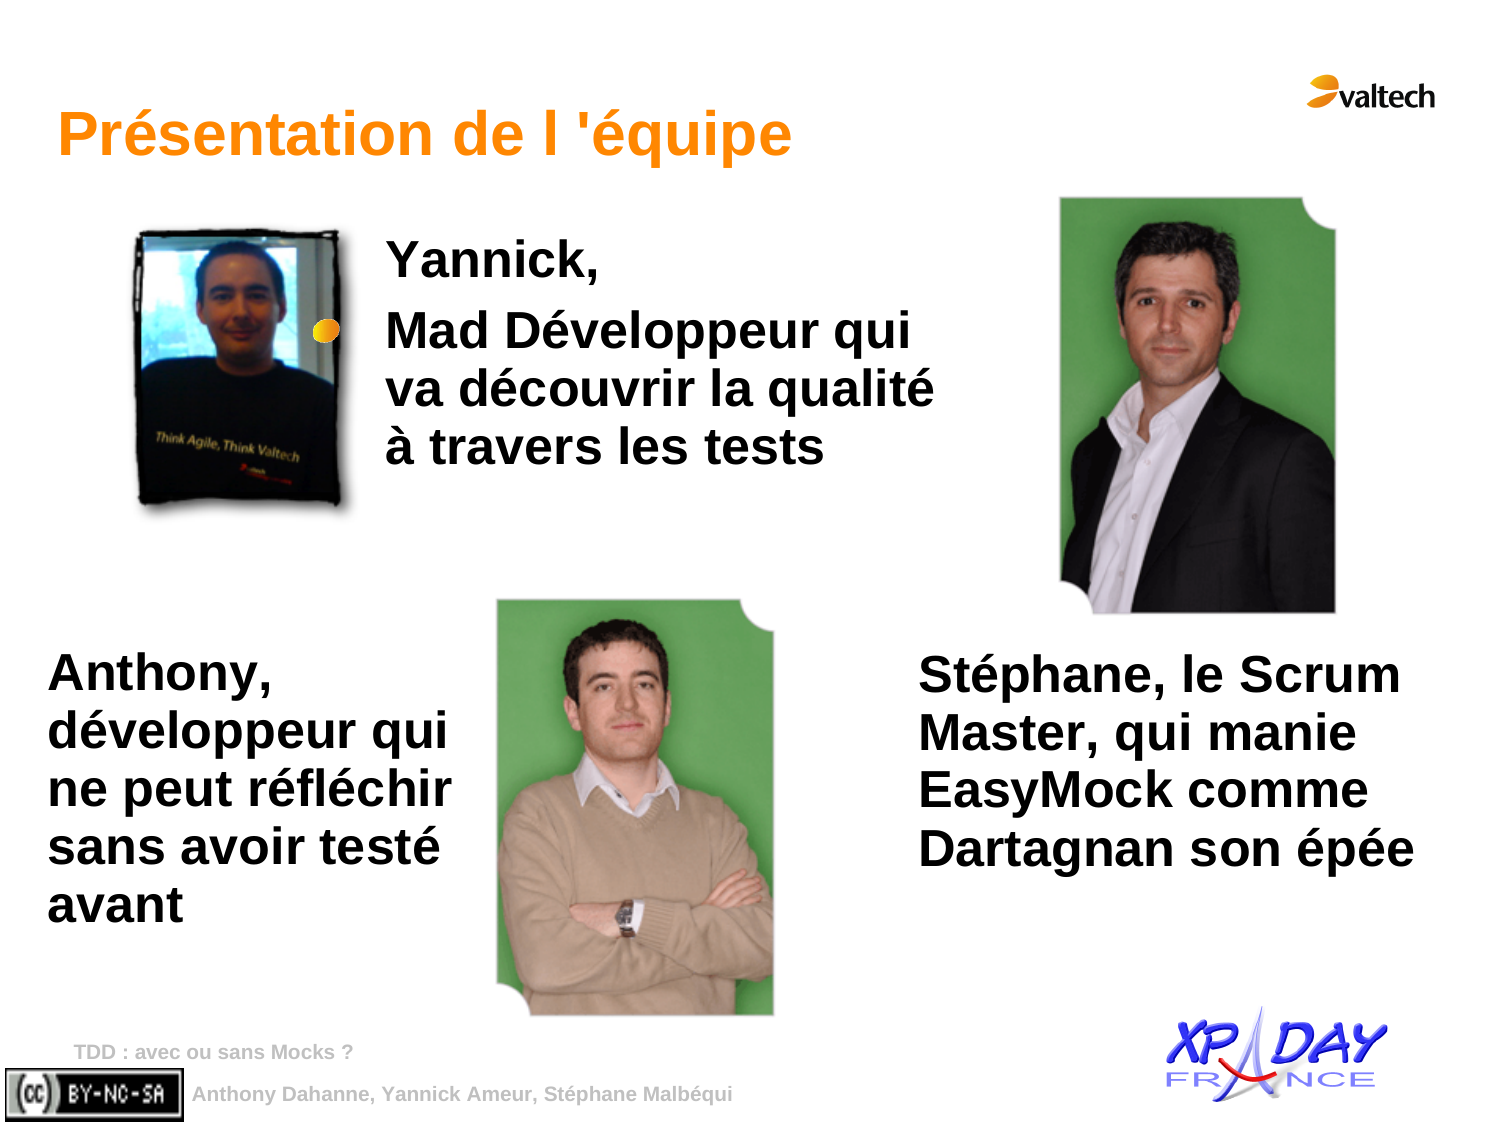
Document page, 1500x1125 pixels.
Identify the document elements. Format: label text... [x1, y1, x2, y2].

title Présentation de l 'équipe [56, 49, 1293, 219]
picture [118, 215, 372, 532]
picture [1163, 1003, 1388, 1102]
list Stéphane, le Scrum Master, qui manie EasyMock comme Dartagnan son épée [845, 645, 1436, 934]
list Yannick, Mad Développeur qui va découvrir la qualité à travers les tests [312, 230, 945, 512]
picture [494, 596, 777, 1019]
picture [5, 1068, 184, 1122]
picture [1057, 194, 1339, 617]
list Anthony, développeur qui ne peut réfléchir sans avoir testé avant [0, 643, 494, 979]
picture [1305, 73, 1436, 109]
